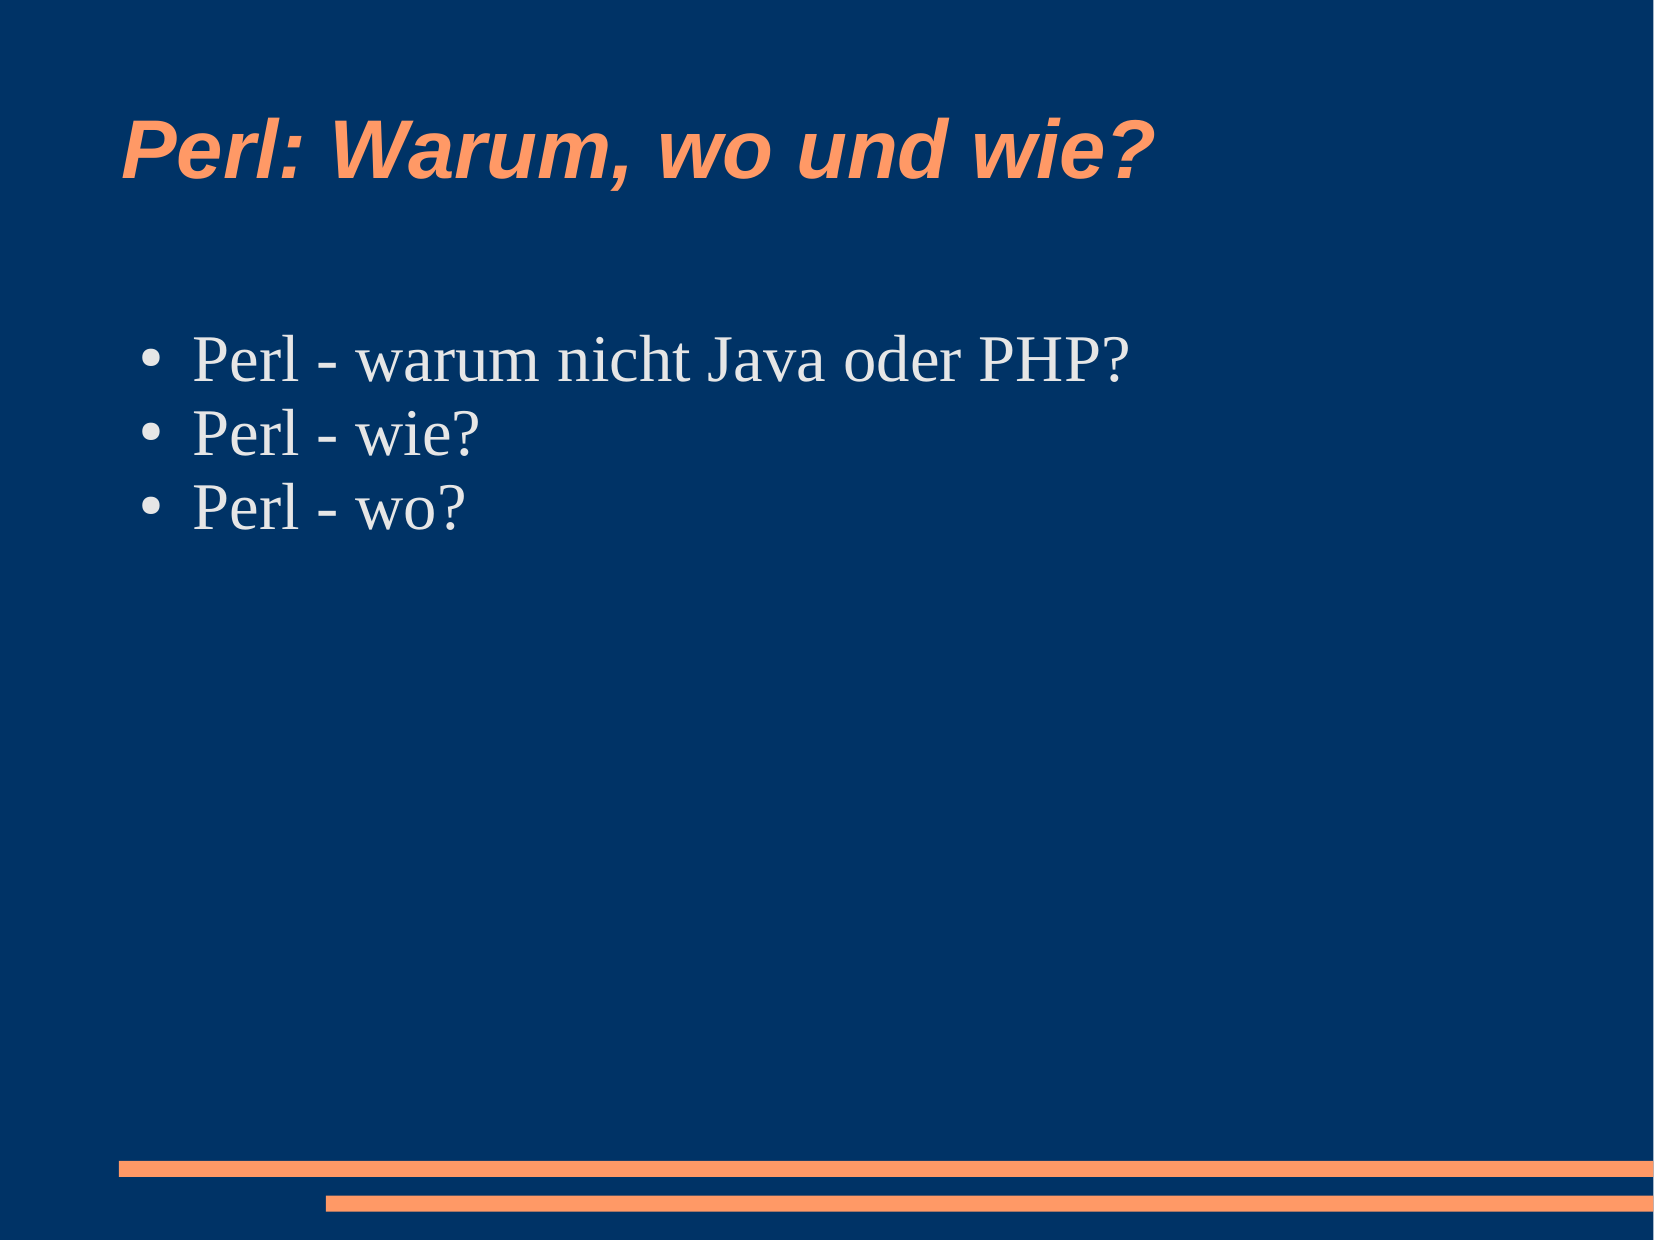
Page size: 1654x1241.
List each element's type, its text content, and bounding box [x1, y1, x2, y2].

list Perl - warum nicht Java oder PHP? Perl - wie? Perl - wo? [121, 322, 1561, 1118]
title Perl: Warum, wo und wie? [121, 46, 1534, 254]
